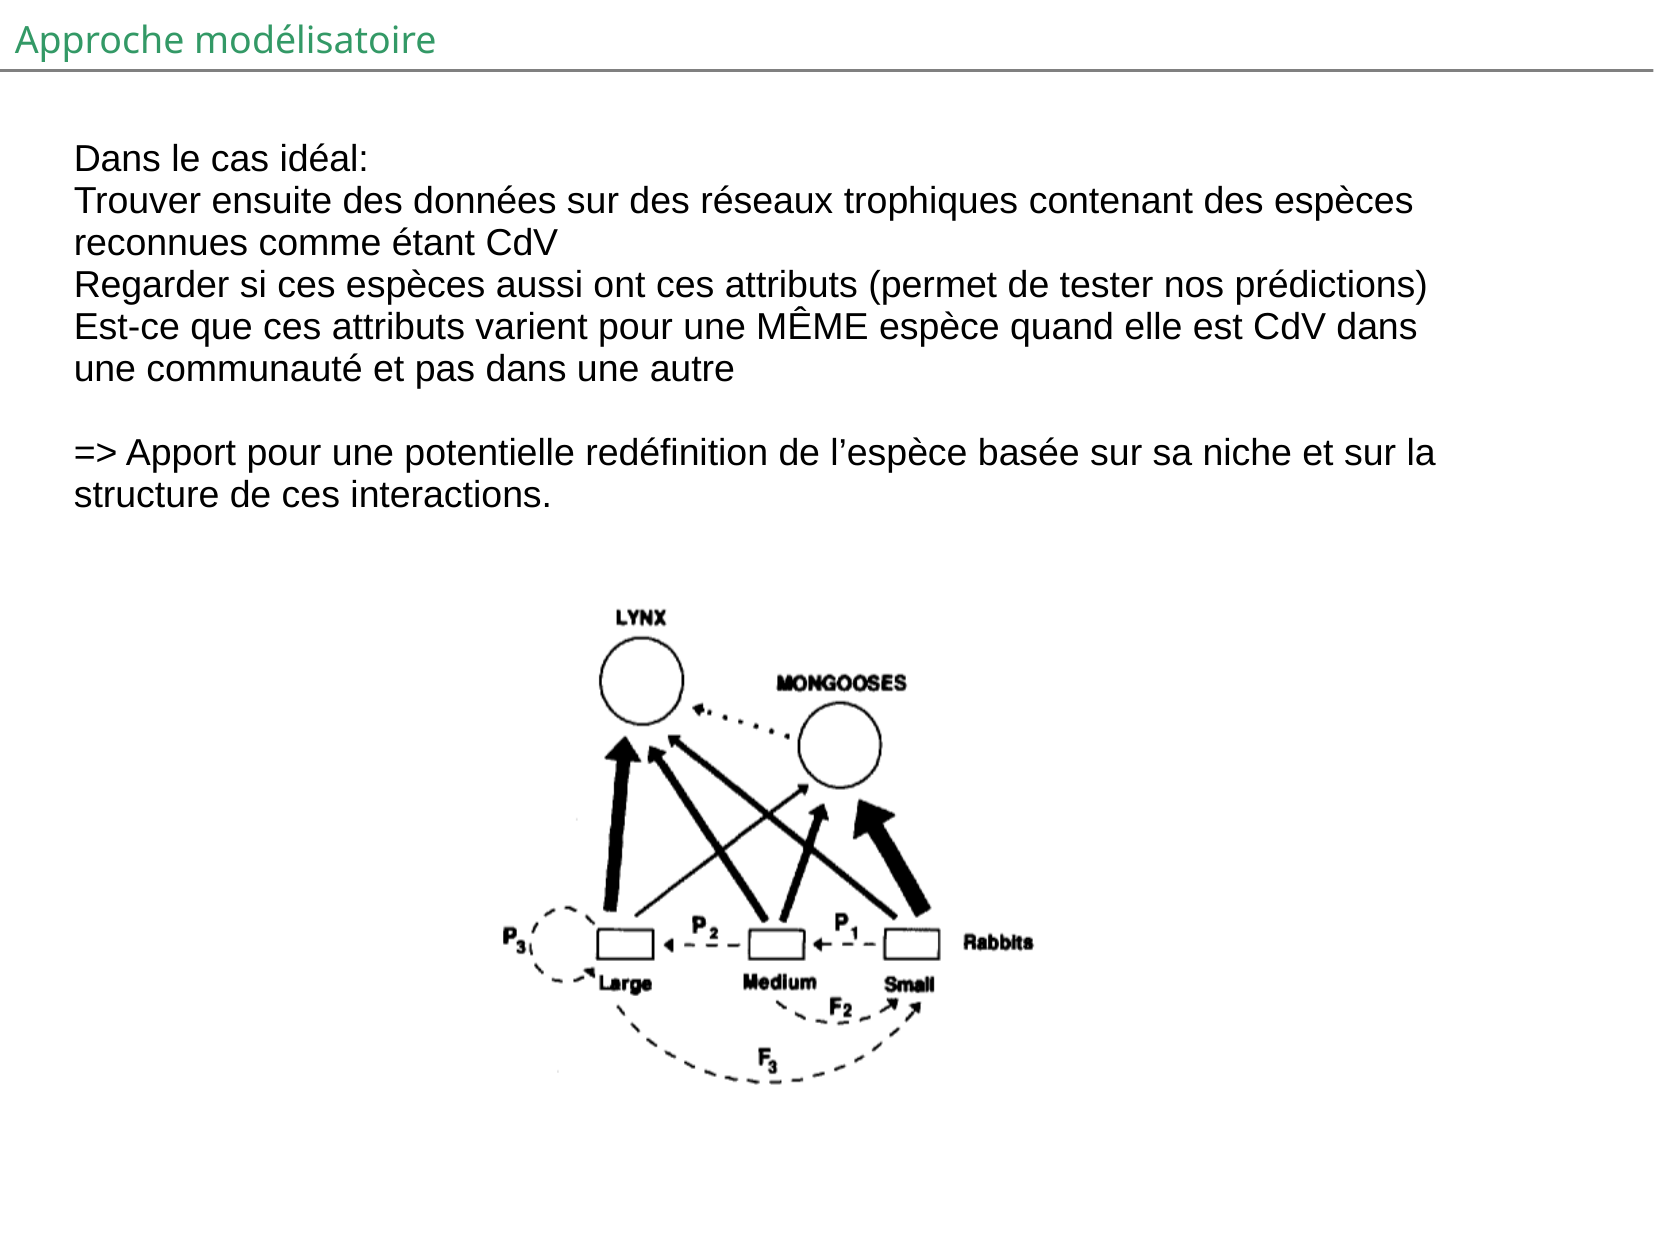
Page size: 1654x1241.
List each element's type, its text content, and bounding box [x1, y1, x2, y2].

text_box Dans le cas idéal: Trouver ensuite des données sur des réseaux trophiques contenant des espèces reconnues comme étant CdV Regarder si ces espèces aussi ont ces attributs (permet de tester nos prédictions) Est-ce que ces attributs varient pour une MÊME espèce quand elle est CdV dans une communauté et pas dans une autre => Apport pour une potentielle redéfinition de l’espèce basée sur sa niche et sur la structure de ces interactions. [59, 129, 1501, 523]
text_box Approche modélisatoire [0, 5, 1654, 65]
picture [448, 601, 1072, 1099]
